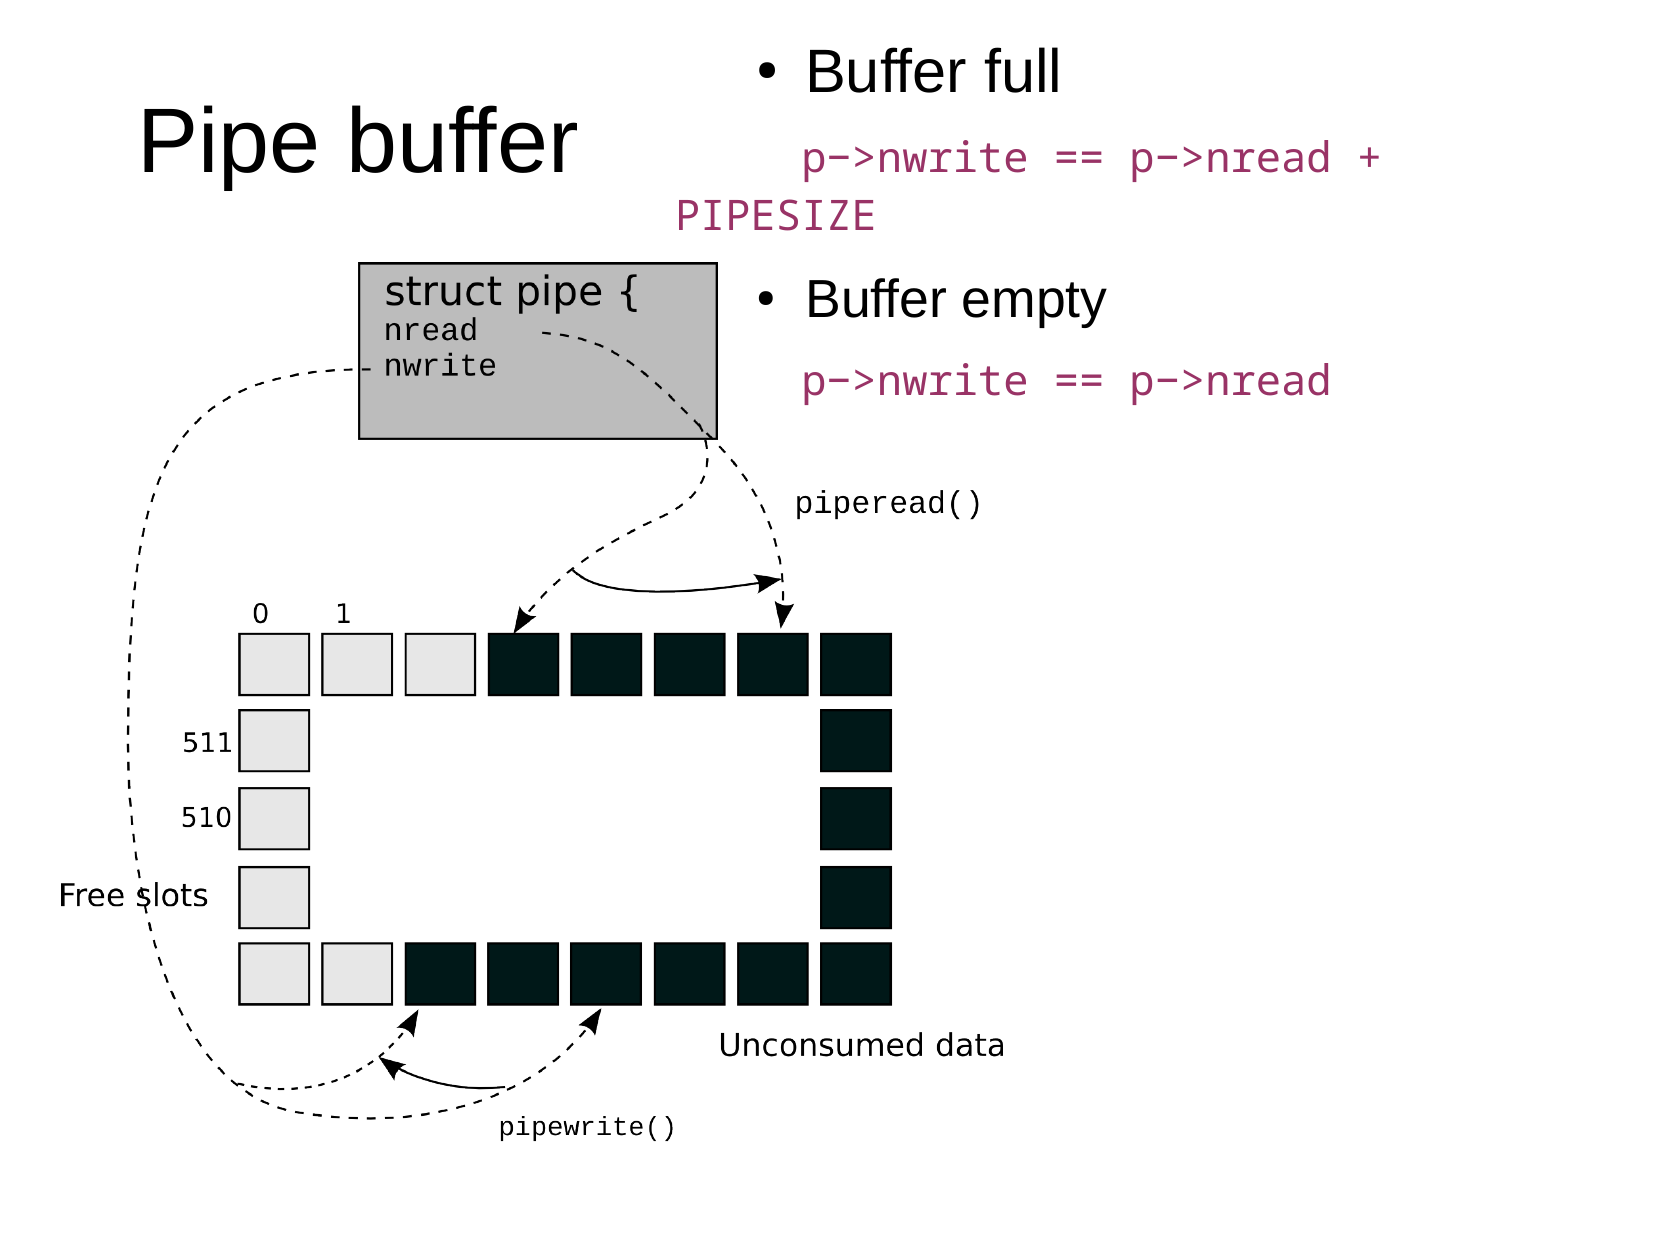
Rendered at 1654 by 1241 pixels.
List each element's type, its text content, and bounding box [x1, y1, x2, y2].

picture [61, 262, 1003, 1184]
list Buffer full p−>nwrite == p−>nread + PIPESIZE Buffer empty p−>nwrite == p−>nread [675, 37, 1609, 413]
title Pipe buffer [41, 37, 675, 245]
